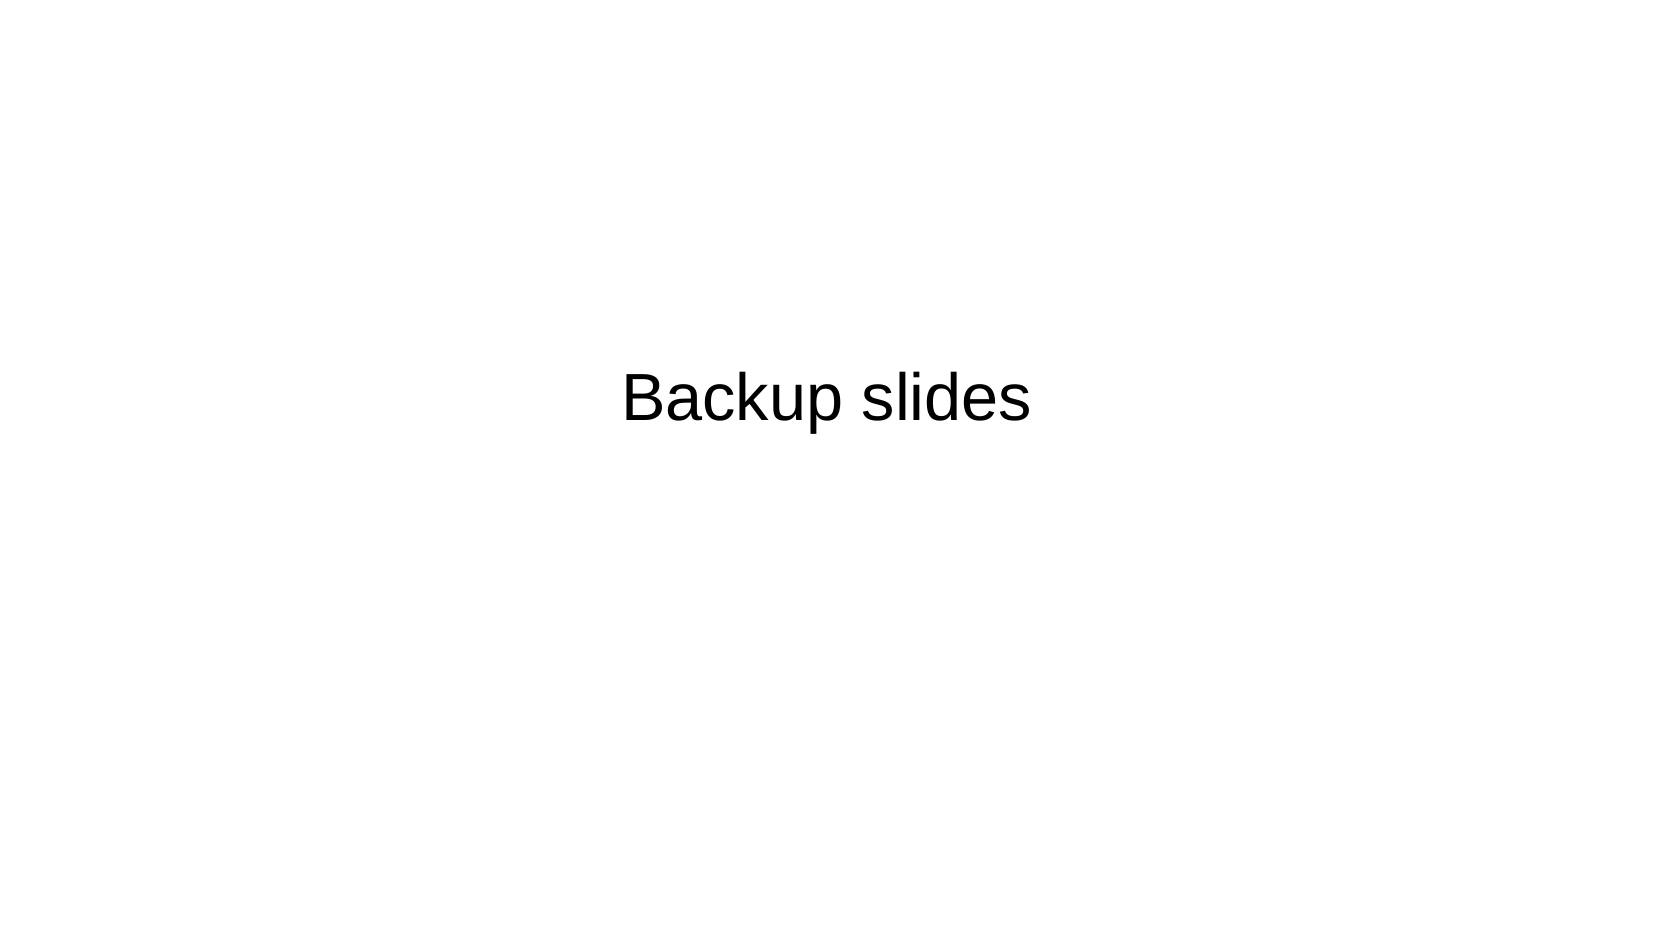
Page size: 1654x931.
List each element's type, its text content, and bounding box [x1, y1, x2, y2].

subtitle Backup slides [82, 37, 1571, 757]
